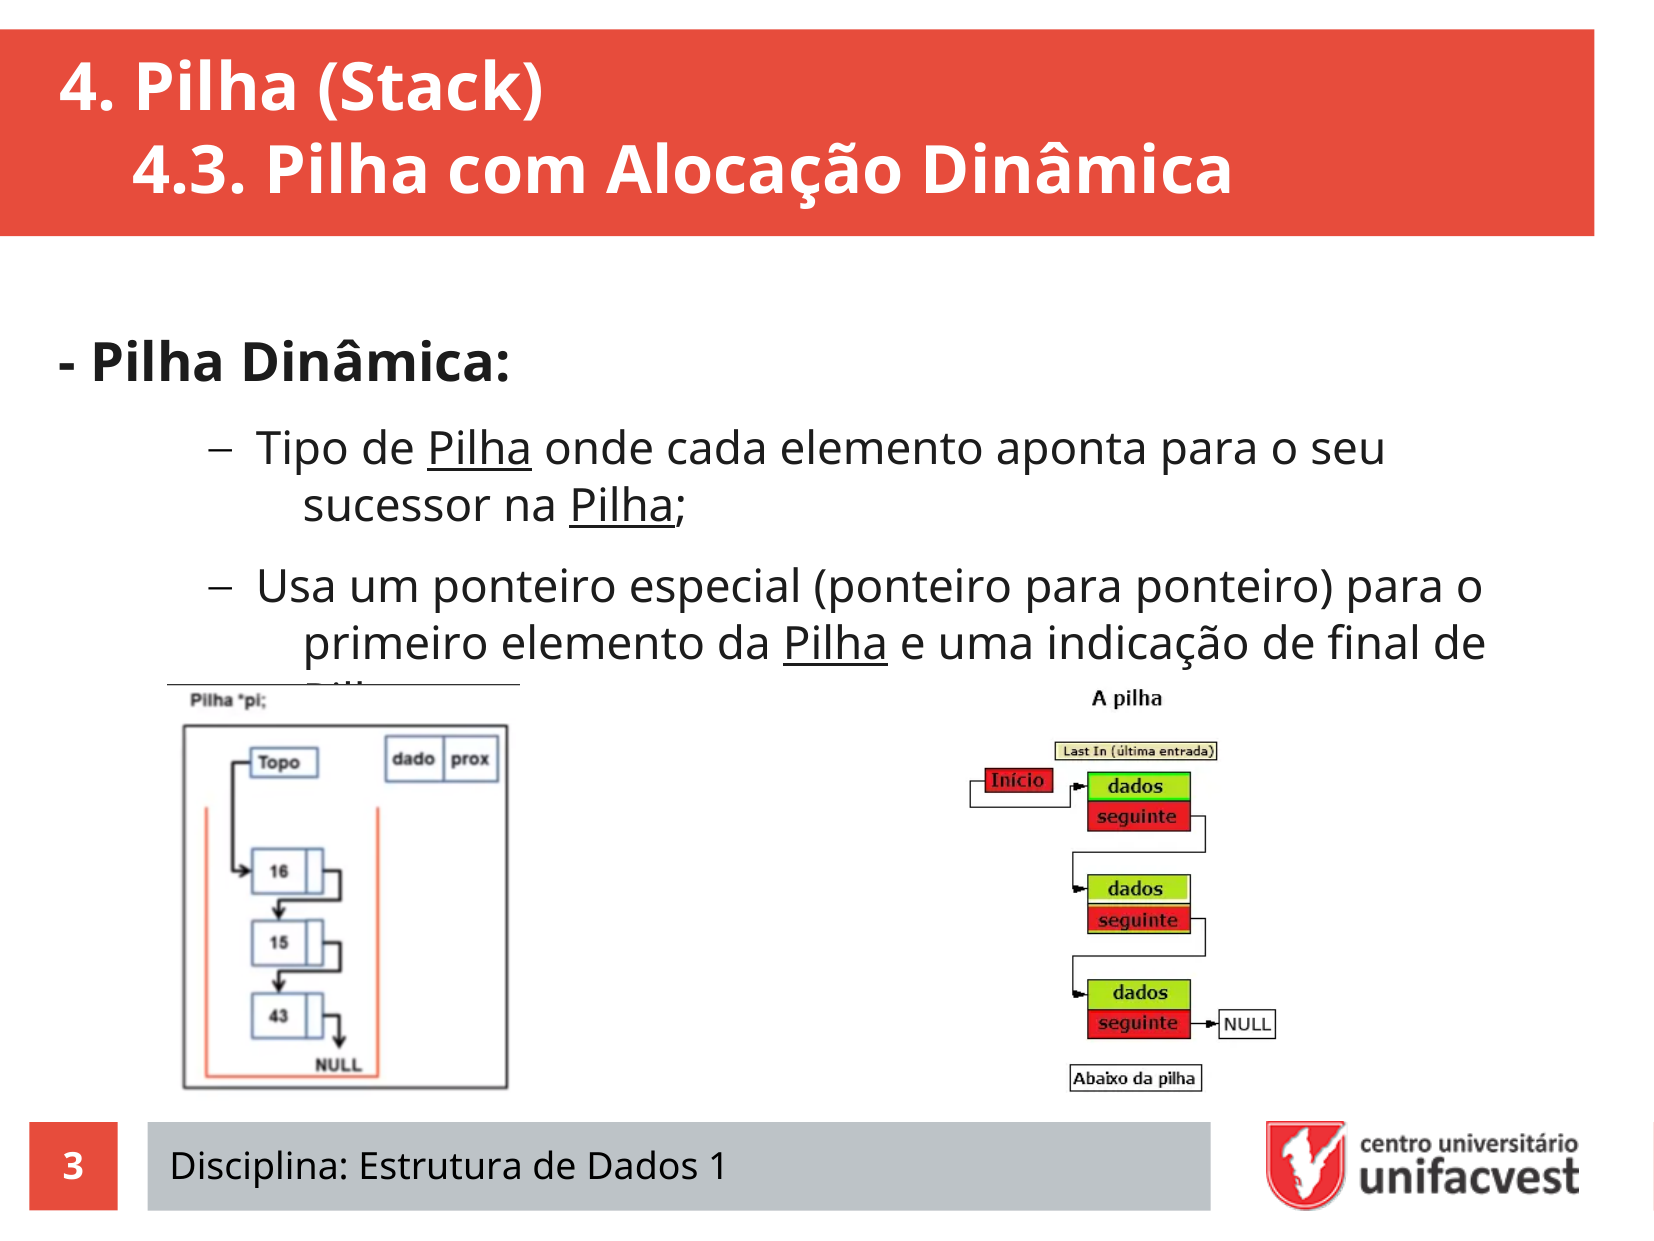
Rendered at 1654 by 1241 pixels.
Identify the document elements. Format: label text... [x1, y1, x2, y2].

text_box [1238, 1120, 1654, 1212]
text_box Disciplina: Estrutura de Dados 1 [154, 1132, 1205, 1196]
picture [956, 673, 1465, 1118]
title 4. Pilha (Stack) 4.3. Pilha com Alocação Dinâmica [59, 59, 1595, 207]
picture [167, 684, 520, 1102]
picture [1266, 1121, 1579, 1211]
list - Pilha Dinâmica: Tipo de Pilha onde cada elemento aponta para o seu sucessor na Pilha; Usa um ponteiro especial (ponteiro para ponteiro) para o primeiro elemento da Pilha e uma indicação de final de Pilha. [59, 324, 1566, 1093]
